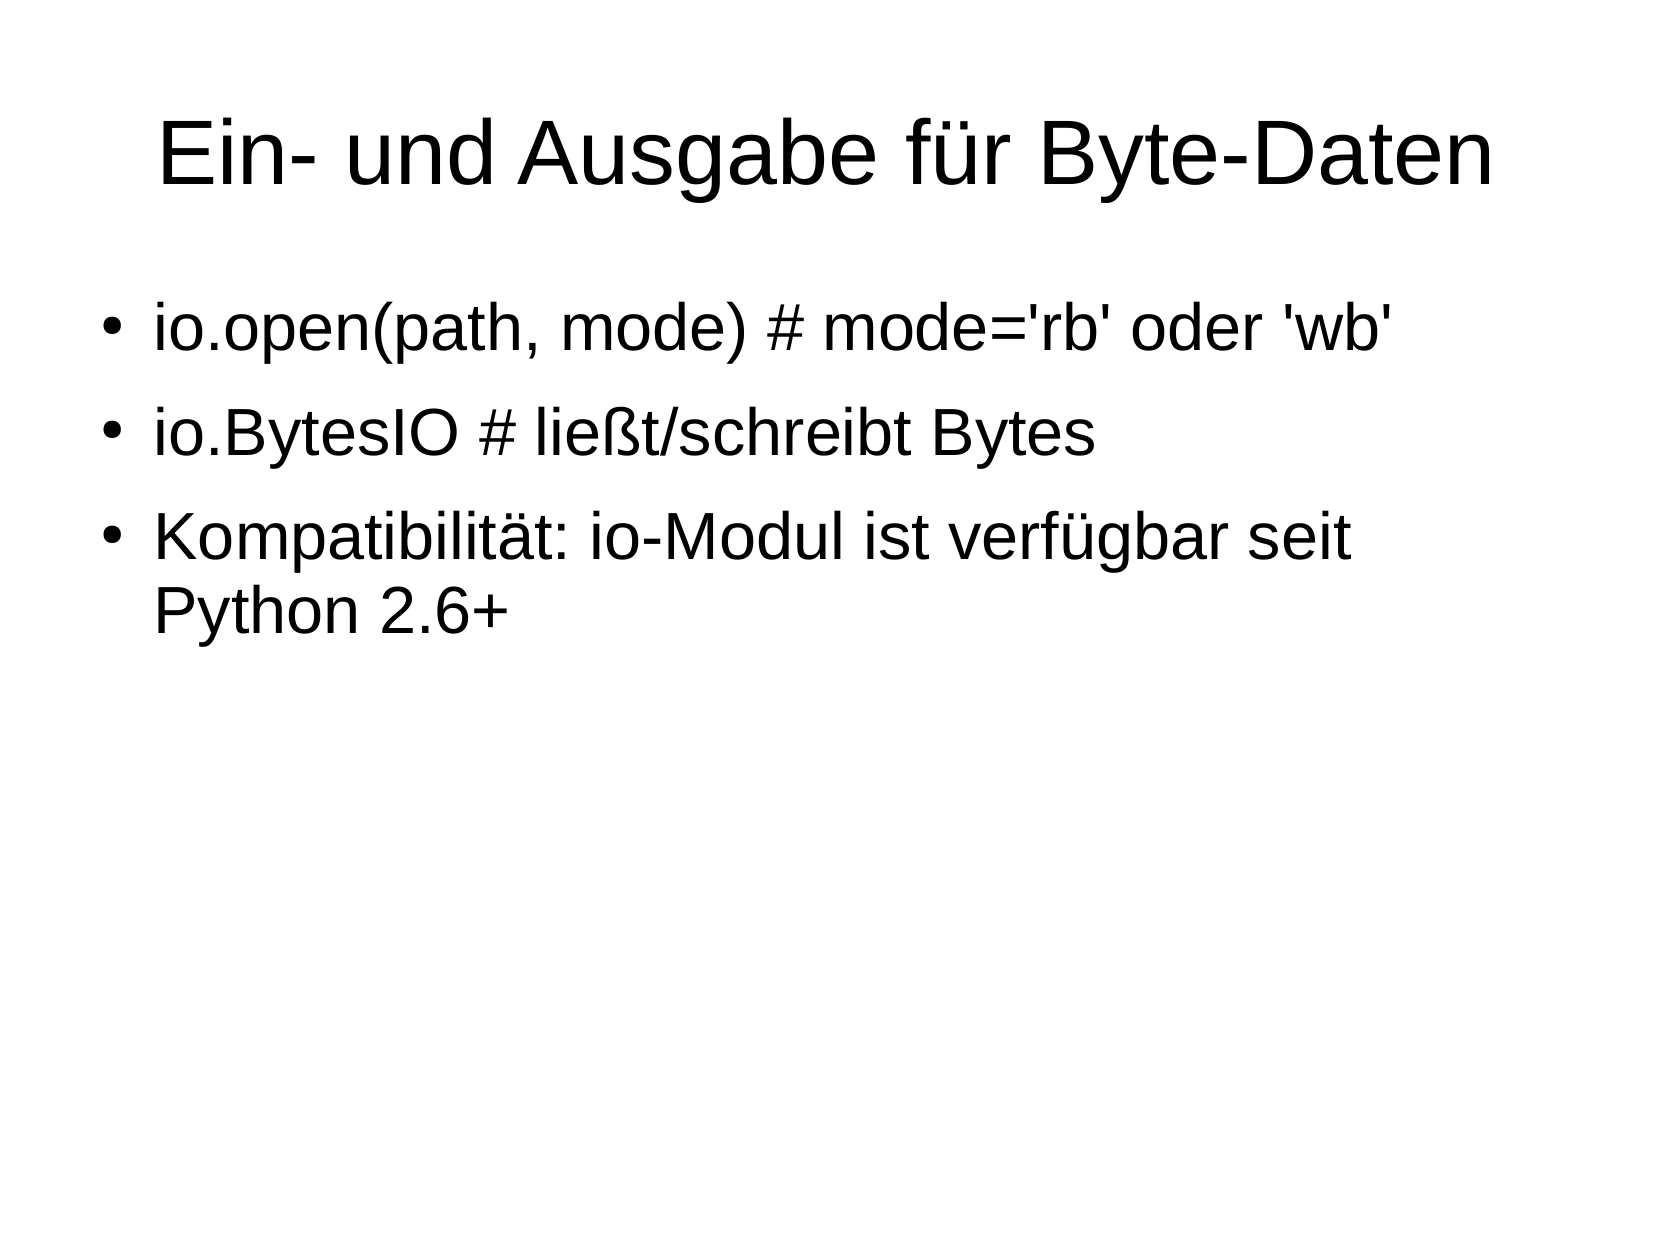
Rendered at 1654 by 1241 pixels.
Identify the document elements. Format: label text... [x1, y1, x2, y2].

list io.open(path, mode) # mode='rb' oder 'wb' io.BytesIO # ließt/schreibt Bytes Kompatibilität: io-Modul ist verfügbar seit Python 2.6+ [82, 290, 1571, 1010]
title Ein- und Ausgabe für Byte-Daten [82, 49, 1571, 257]
